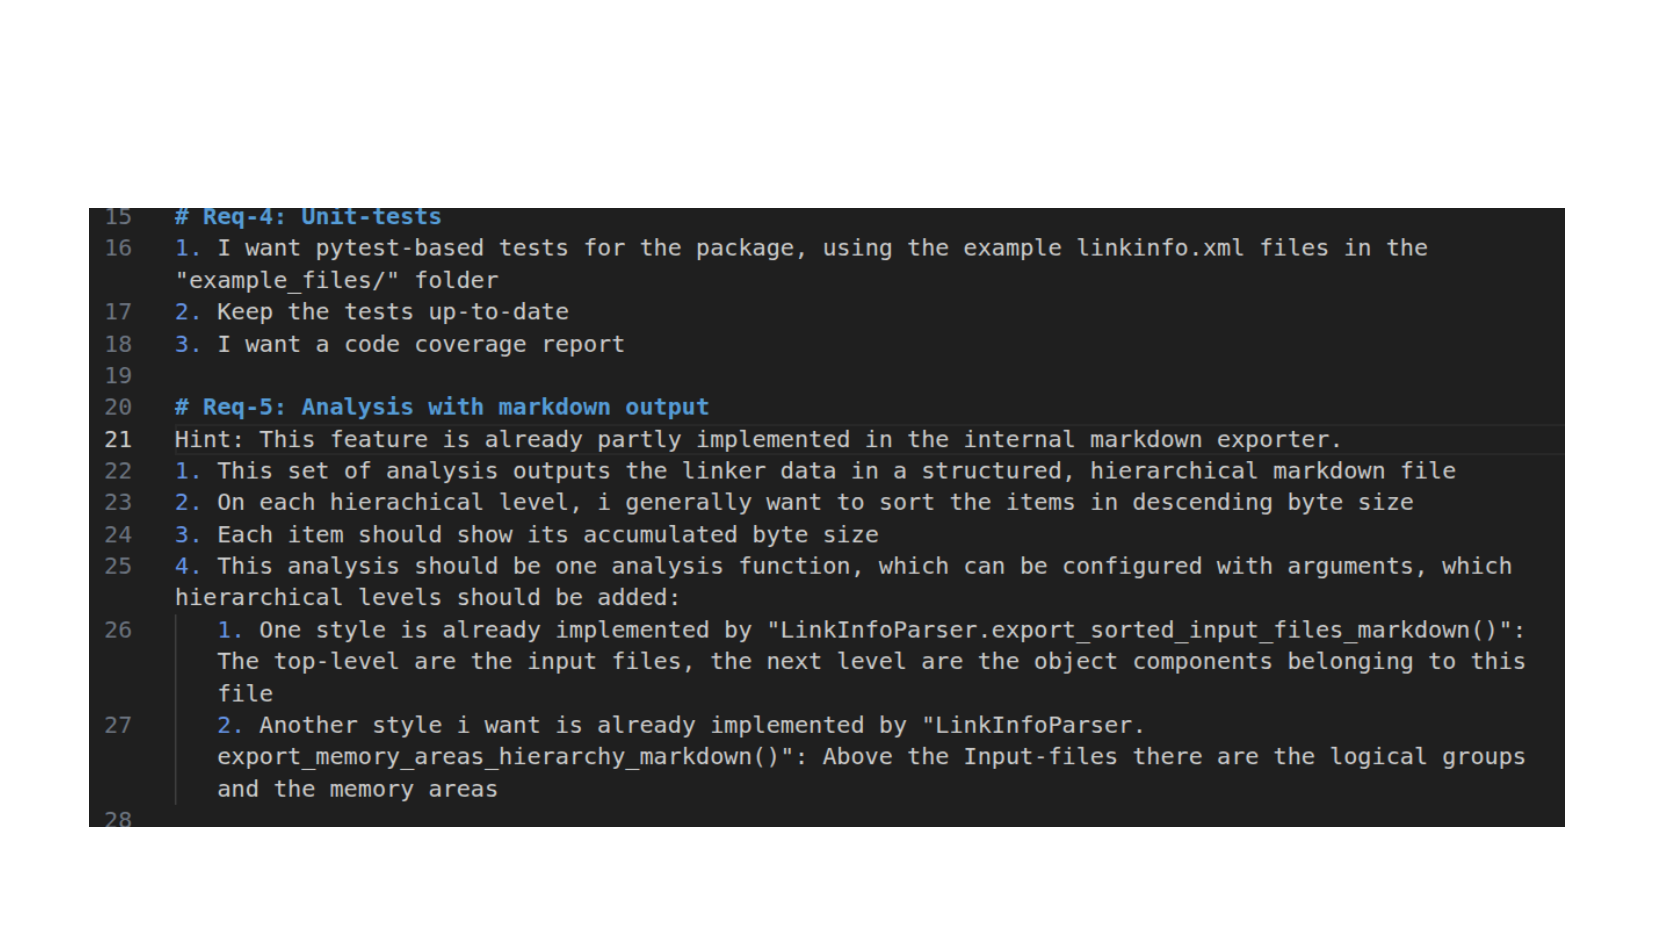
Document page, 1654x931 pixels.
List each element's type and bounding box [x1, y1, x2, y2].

picture [89, 208, 1565, 827]
